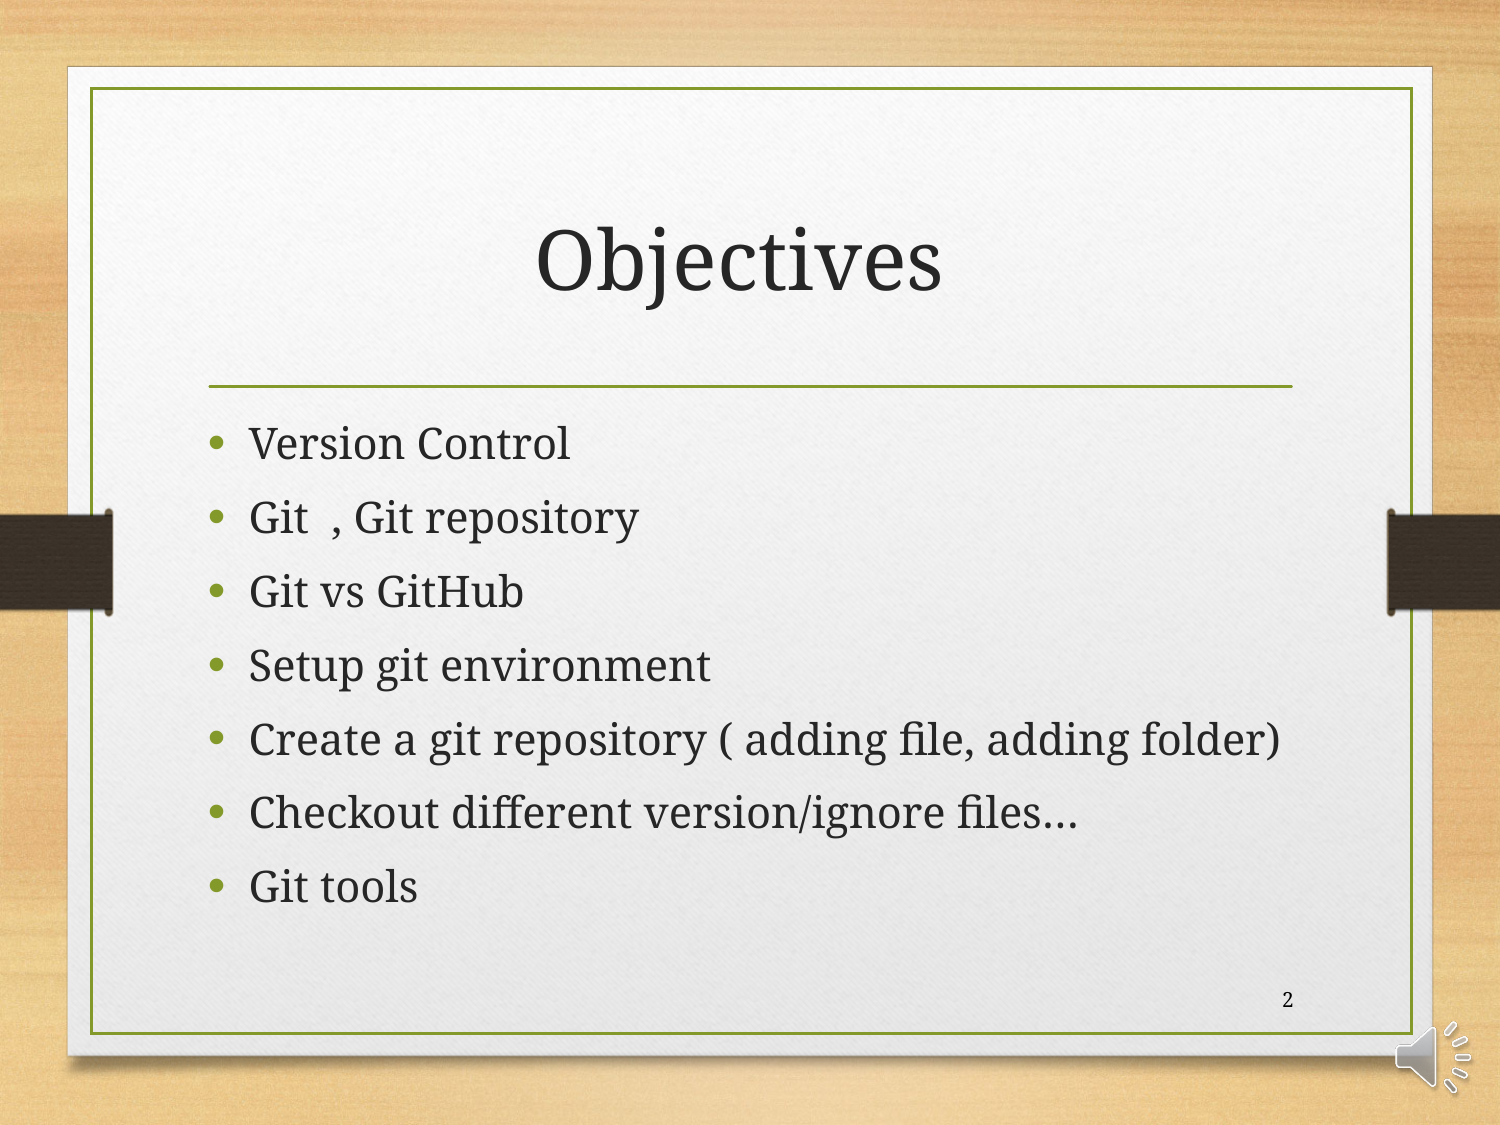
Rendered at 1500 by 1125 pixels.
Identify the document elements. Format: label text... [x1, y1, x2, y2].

title Objectives [192, 150, 1309, 365]
picture [0, 0, 1500, 1125]
text_box <number> [1243, 977, 1309, 1024]
list Version Control Git , Git repository Git vs GitHub Setup git environment Create a git repository ( adding file, adding folder) Checkout different version/ignore files… Git tools [192, 408, 1309, 974]
